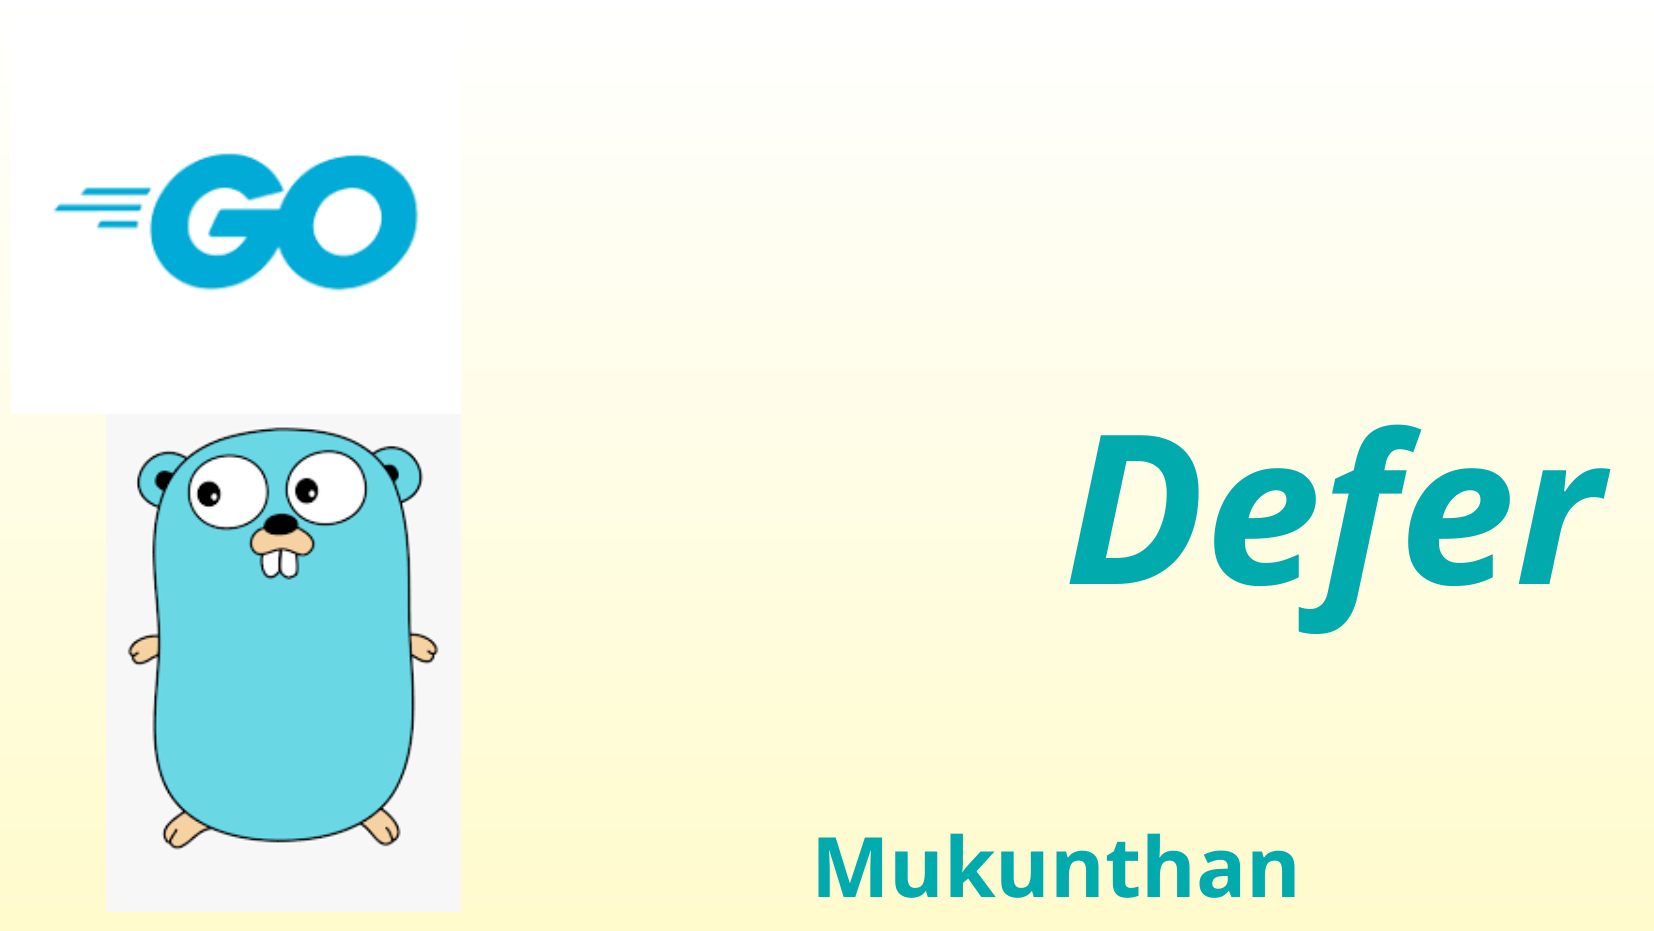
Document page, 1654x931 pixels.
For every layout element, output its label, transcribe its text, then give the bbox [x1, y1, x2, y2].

picture [11, 17, 461, 913]
text_box Defer [578, 354, 1619, 603]
text_box Mukunthan Ragavan [796, 801, 1630, 910]
